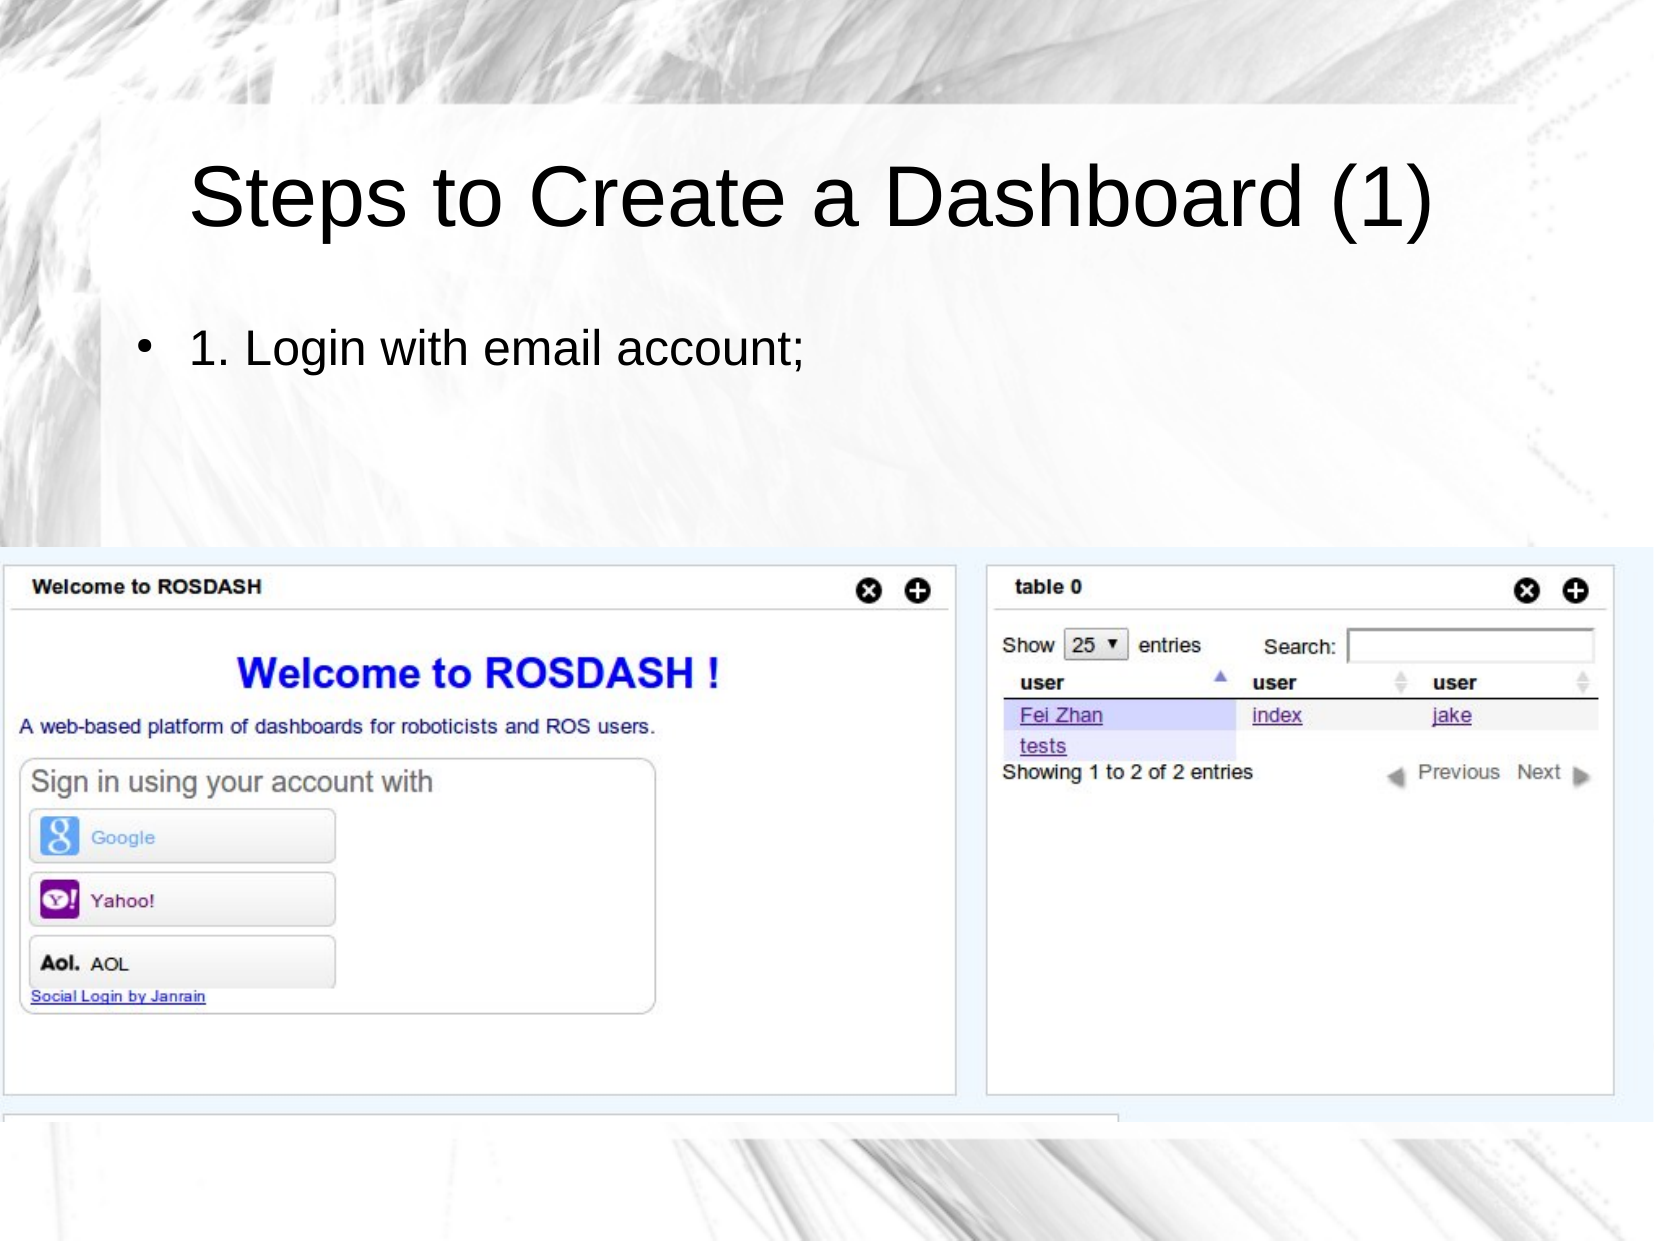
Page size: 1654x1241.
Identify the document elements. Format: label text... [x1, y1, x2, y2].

picture [0, 0, 1654, 1241]
title Steps to Create a Dashboard (1) [118, 112, 1506, 281]
list 1. Login with email account; [118, 319, 1571, 547]
